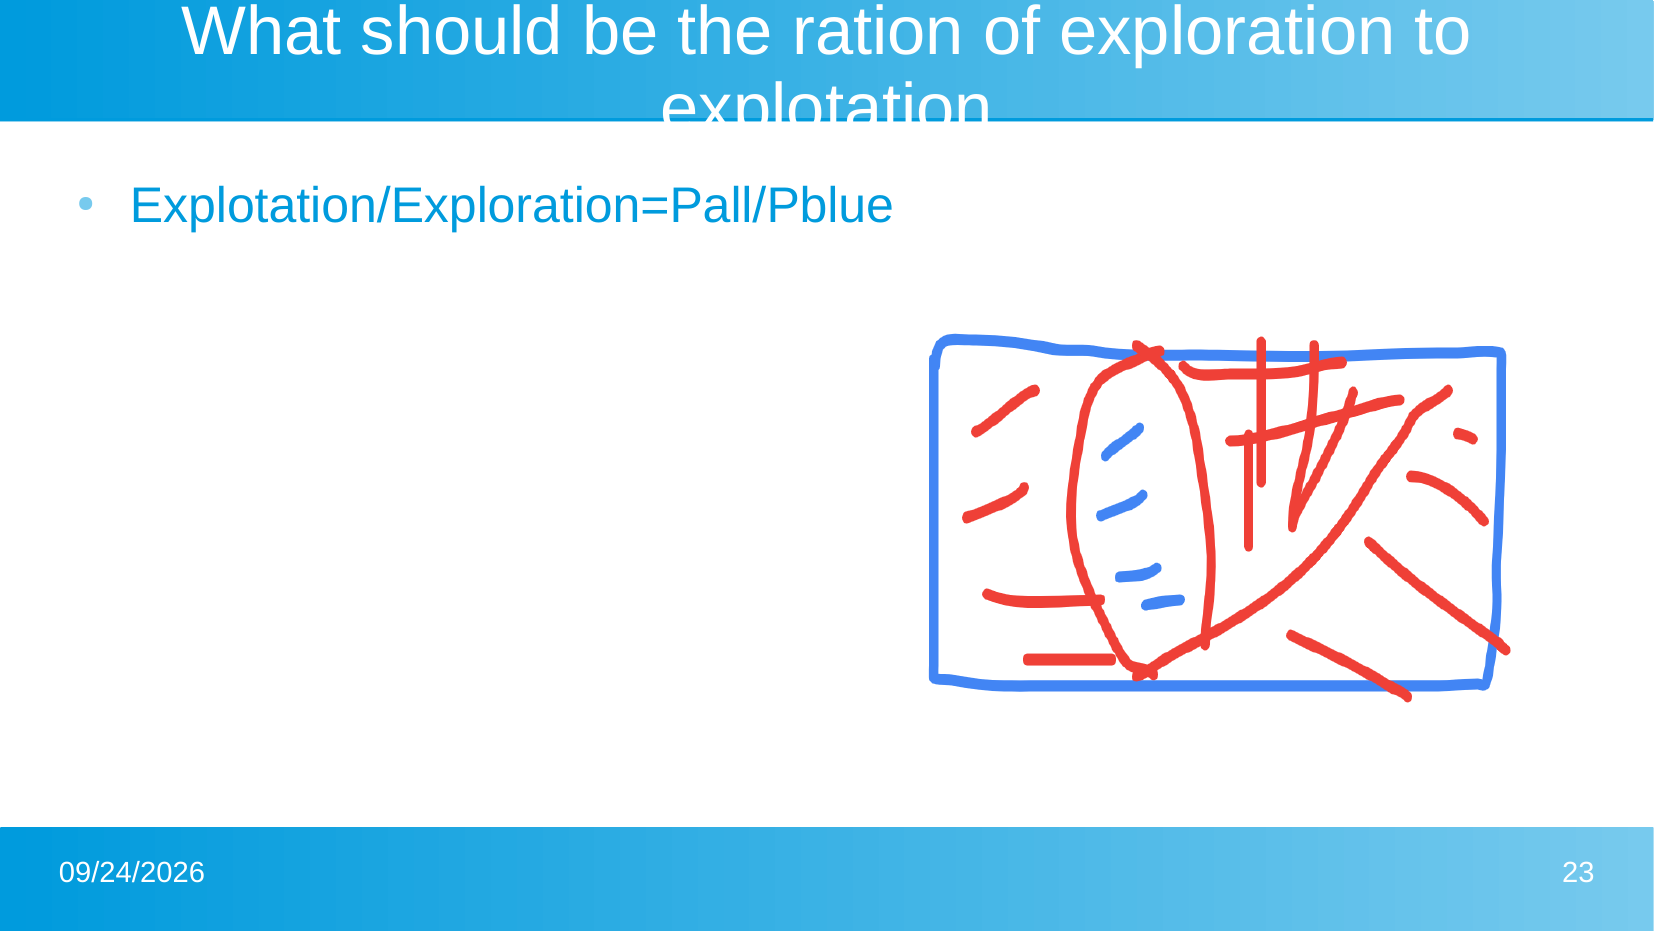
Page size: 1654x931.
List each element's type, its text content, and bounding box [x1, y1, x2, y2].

list Explotation/Exploration=Pall/Pblue [59, 177, 1595, 768]
picture [787, 242, 1654, 751]
title What should be the ration of exploration to explotation [59, 0, 1595, 146]
